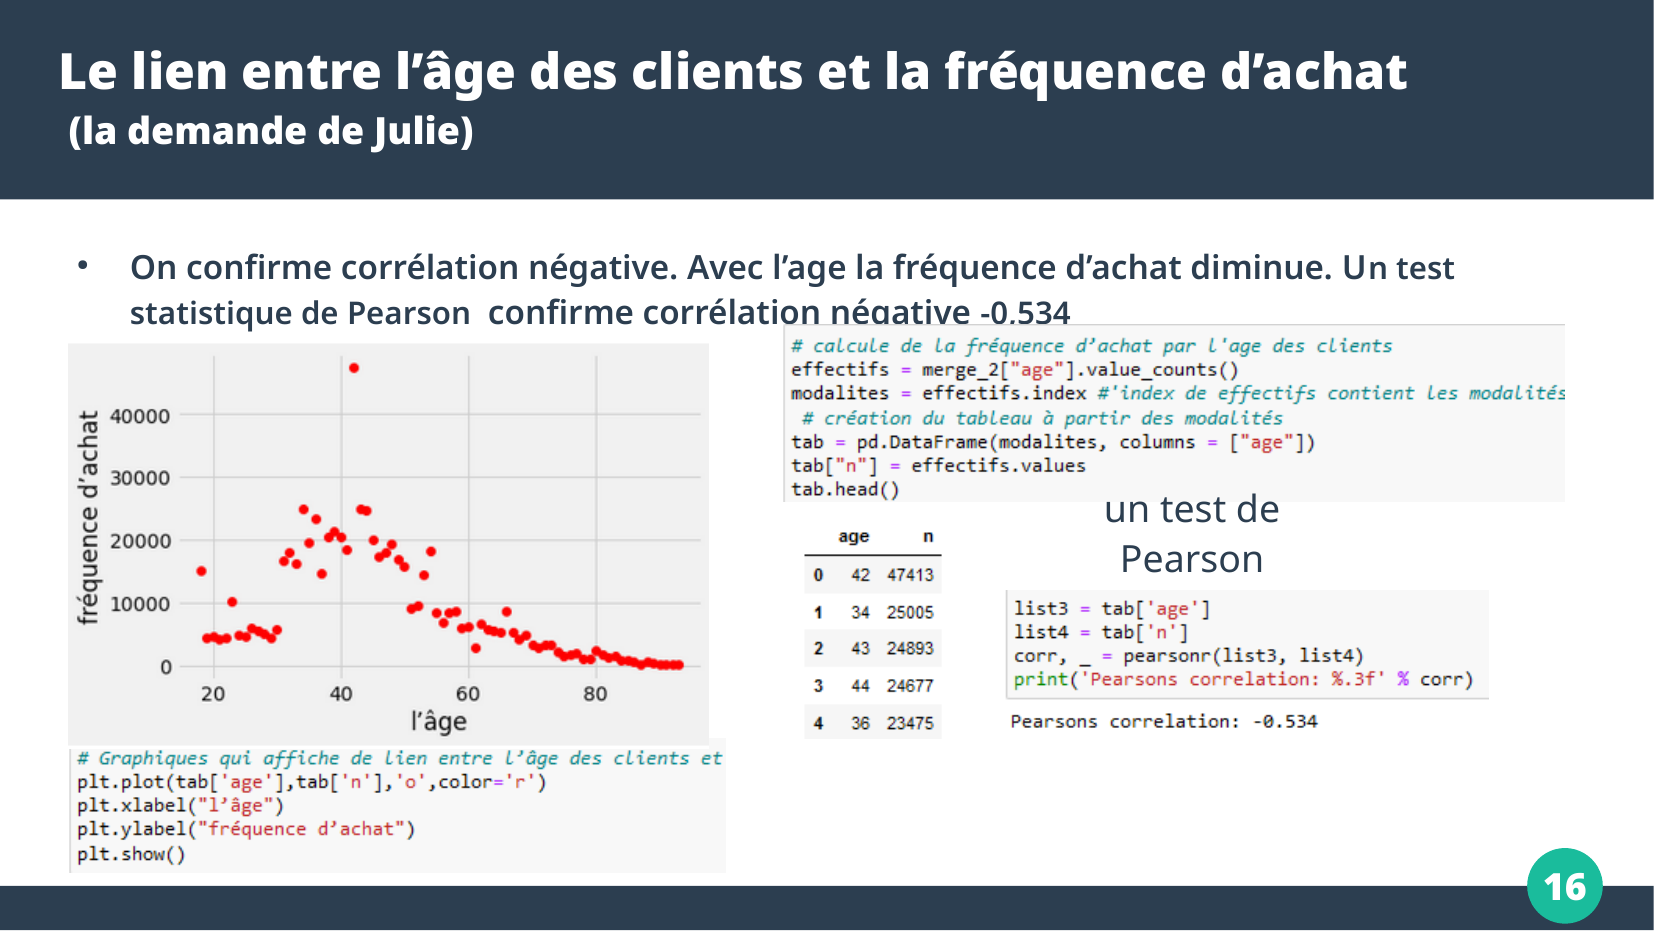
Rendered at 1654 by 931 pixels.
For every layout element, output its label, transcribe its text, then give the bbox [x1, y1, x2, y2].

picture [797, 511, 945, 739]
title Le lien entre l’âge des clients et la fréquence d’achat (la demande de Julie) [59, 37, 1595, 155]
list On confirme corrélation négative. Avec l’age la fréquence d’achat diminue. Un test statistique de Pearson confirme corrélation négative -0,534 [59, 243, 1595, 864]
picture [68, 339, 726, 873]
text_box un test de Pearson [1033, 501, 1351, 565]
picture [782, 324, 1565, 502]
picture [1003, 590, 1489, 743]
